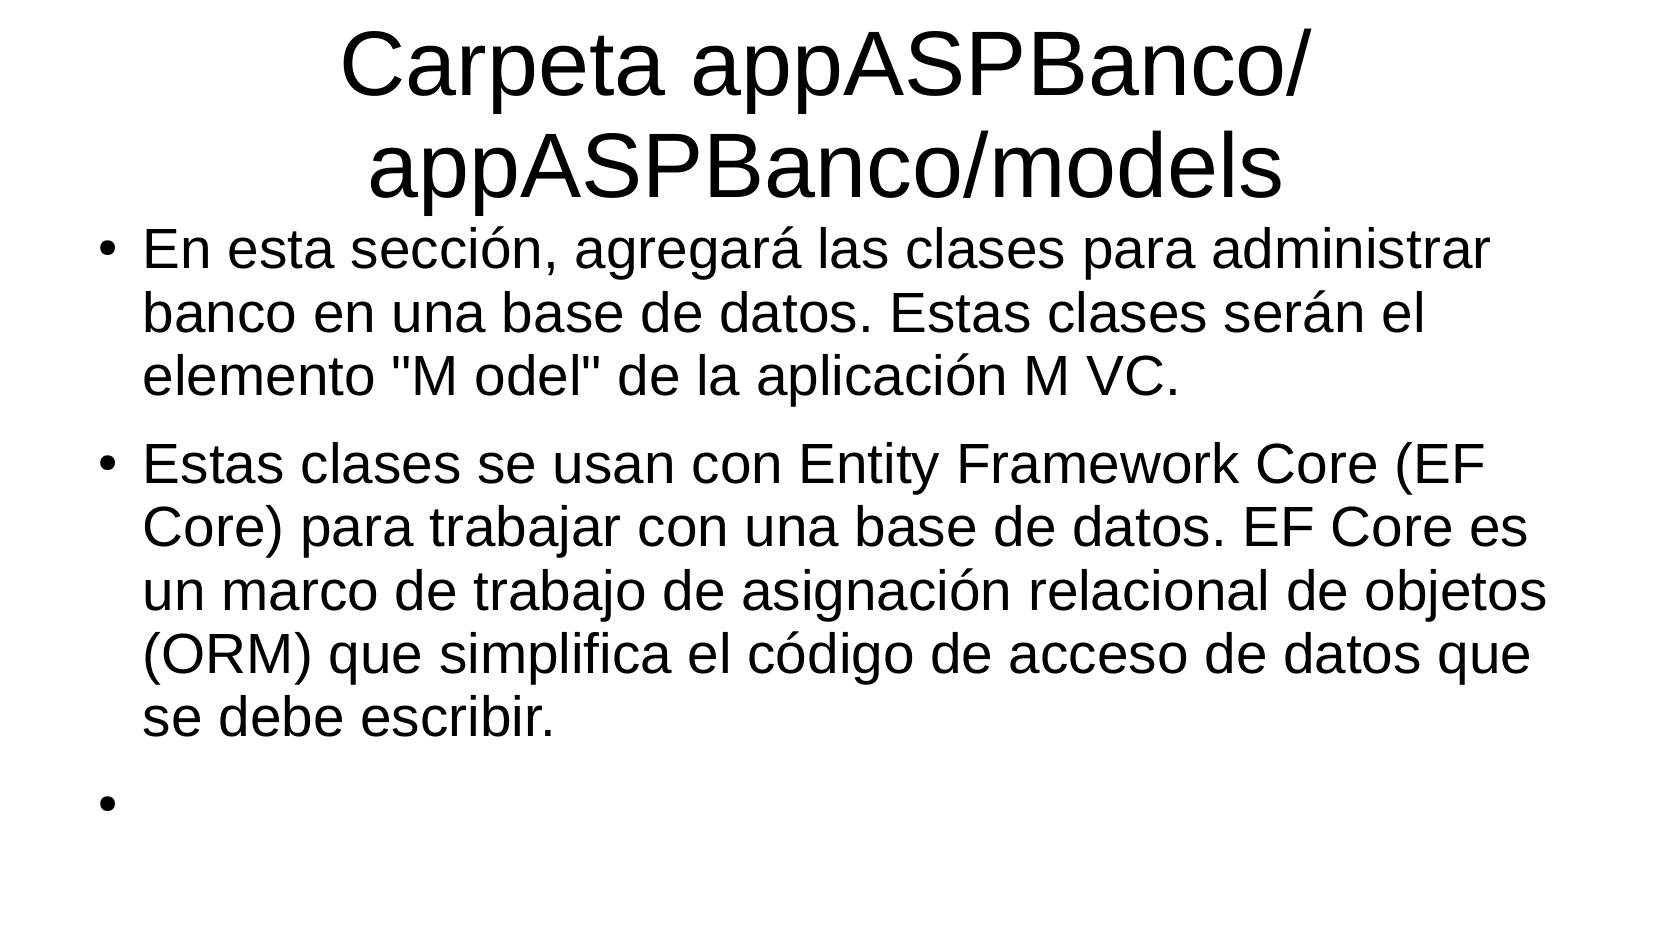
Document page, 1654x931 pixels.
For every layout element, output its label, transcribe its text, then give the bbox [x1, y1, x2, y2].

title Carpeta appASPBanco/ appASPBanco/models [82, 12, 1571, 217]
list En esta sección, agregará las clases para administrar banco en una base de datos. Estas clases serán el elemento "M odel" de la aplicación M VC. Estas clases se usan con Entity Framework Core (EF Core) para trabajar con una base de datos. EF Core es un marco de trabajo de asignación relacional de objetos (ORM) que simplifica el código de acceso de datos que se debe escribir. [82, 217, 1571, 758]
